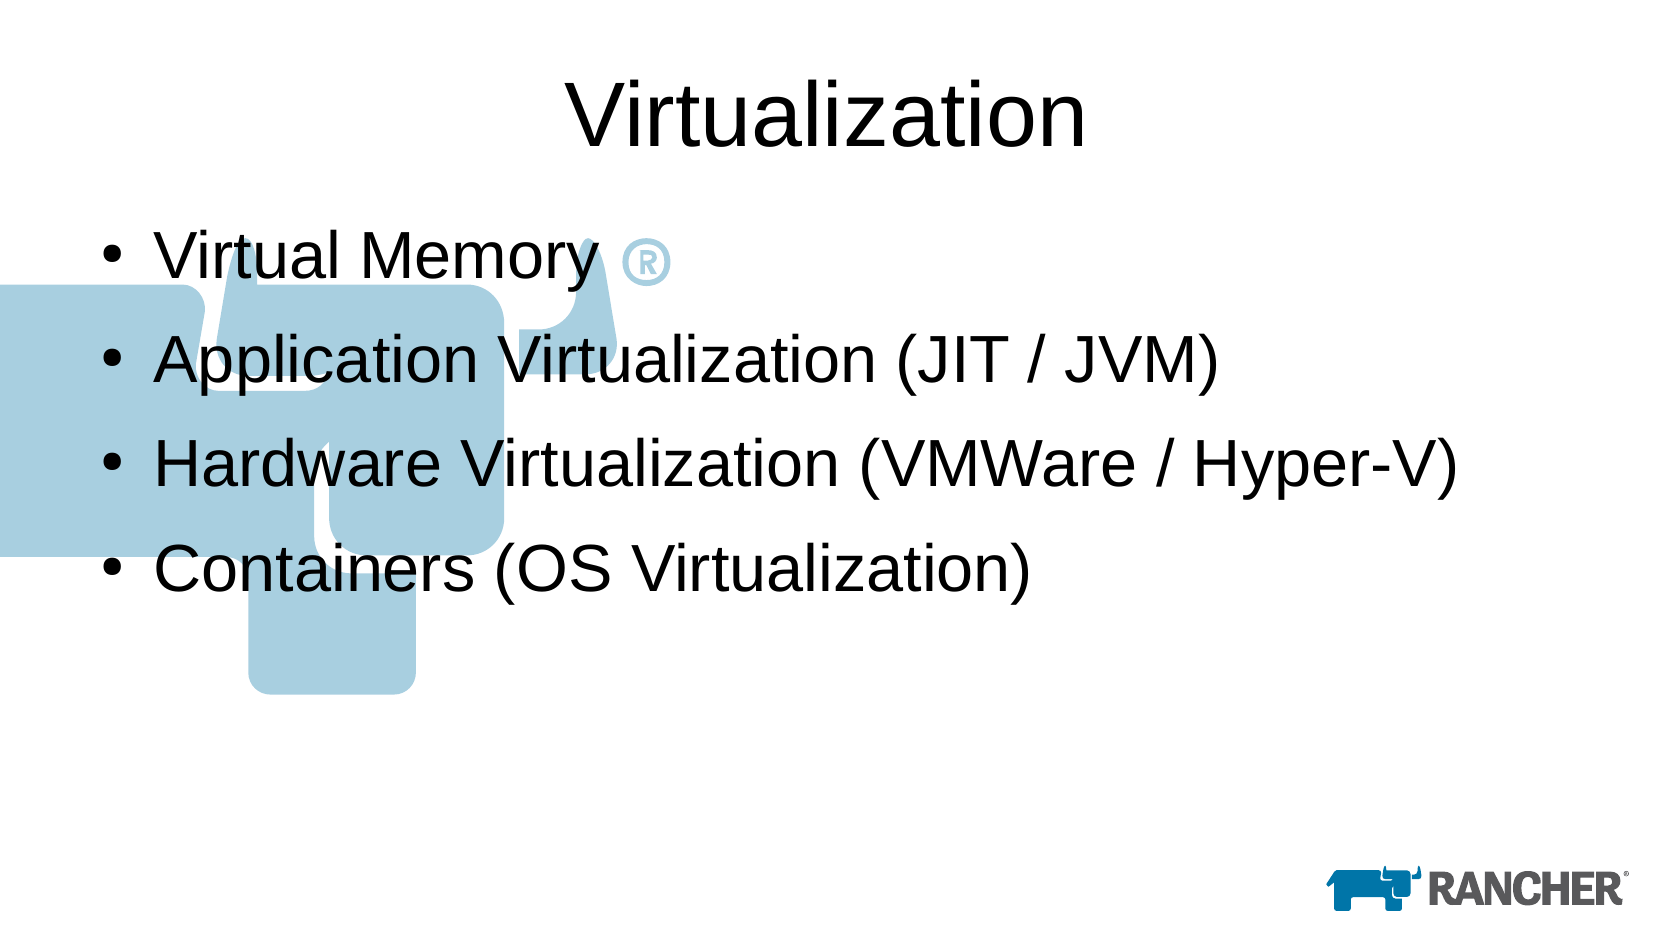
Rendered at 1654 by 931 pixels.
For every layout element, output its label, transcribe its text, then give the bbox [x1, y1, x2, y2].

list Virtual Memory Application Virtualization (JIT / JVM) Hardware Virtualization (VMWare / Hyper-V) Containers (OS Virtualization) [82, 217, 1571, 758]
title Virtualization [82, 37, 1571, 193]
